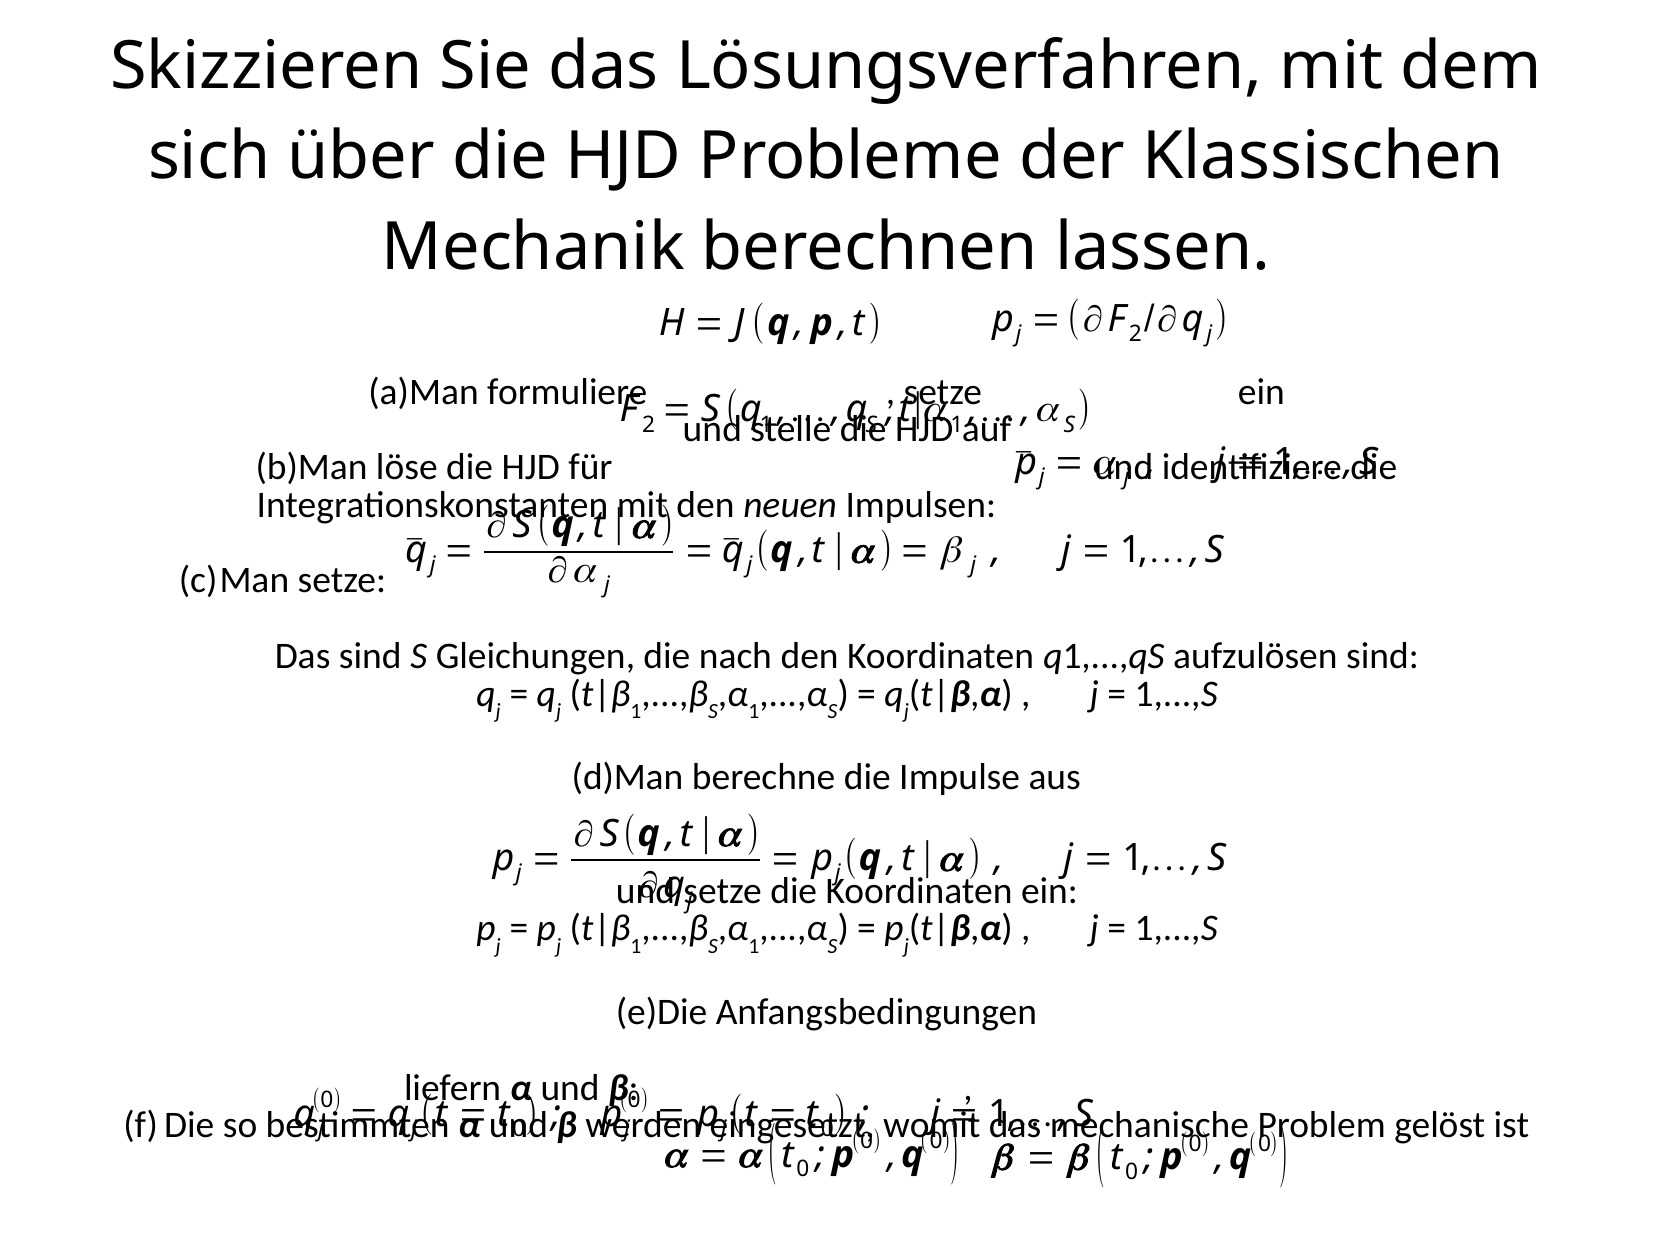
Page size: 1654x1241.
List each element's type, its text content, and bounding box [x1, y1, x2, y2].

subtitle Man formuliere , setze ein und stelle die HJD auf Man löse die HJD für und identifiziere die Integrationskonstanten mit den neuen Impulsen: Man setze: Das sind S Gleichungen, die nach den Koordinaten q1,...,qS aufzulösen sind: qj = qj (t|β1,...,βS,α1,...,αS) = qj(t|β,α) , j = 1,...,S Man berechne die Impulse aus und setze die Koordinaten ein: pj = pj (t|β1,...,βS,α1,...,αS) = pj(t|β,α) , j = 1,...,S Die Anfangsbedingungen liefern α und β: , Die so bestimmten α und β werden eingesetzt, womit das mechanische Problem gelöst ist [82, 295, 1571, 1228]
chart [985, 295, 1232, 348]
chart [614, 386, 1386, 491]
chart [288, 1085, 1296, 1189]
chart [654, 299, 886, 346]
chart [400, 502, 1232, 599]
chart [485, 810, 1234, 915]
title Skizzieren Sie das Lösungsverfahren, mit dem sich über die HJD Probleme der Klassischen Mechanik berechnen lassen. [82, 19, 1571, 287]
